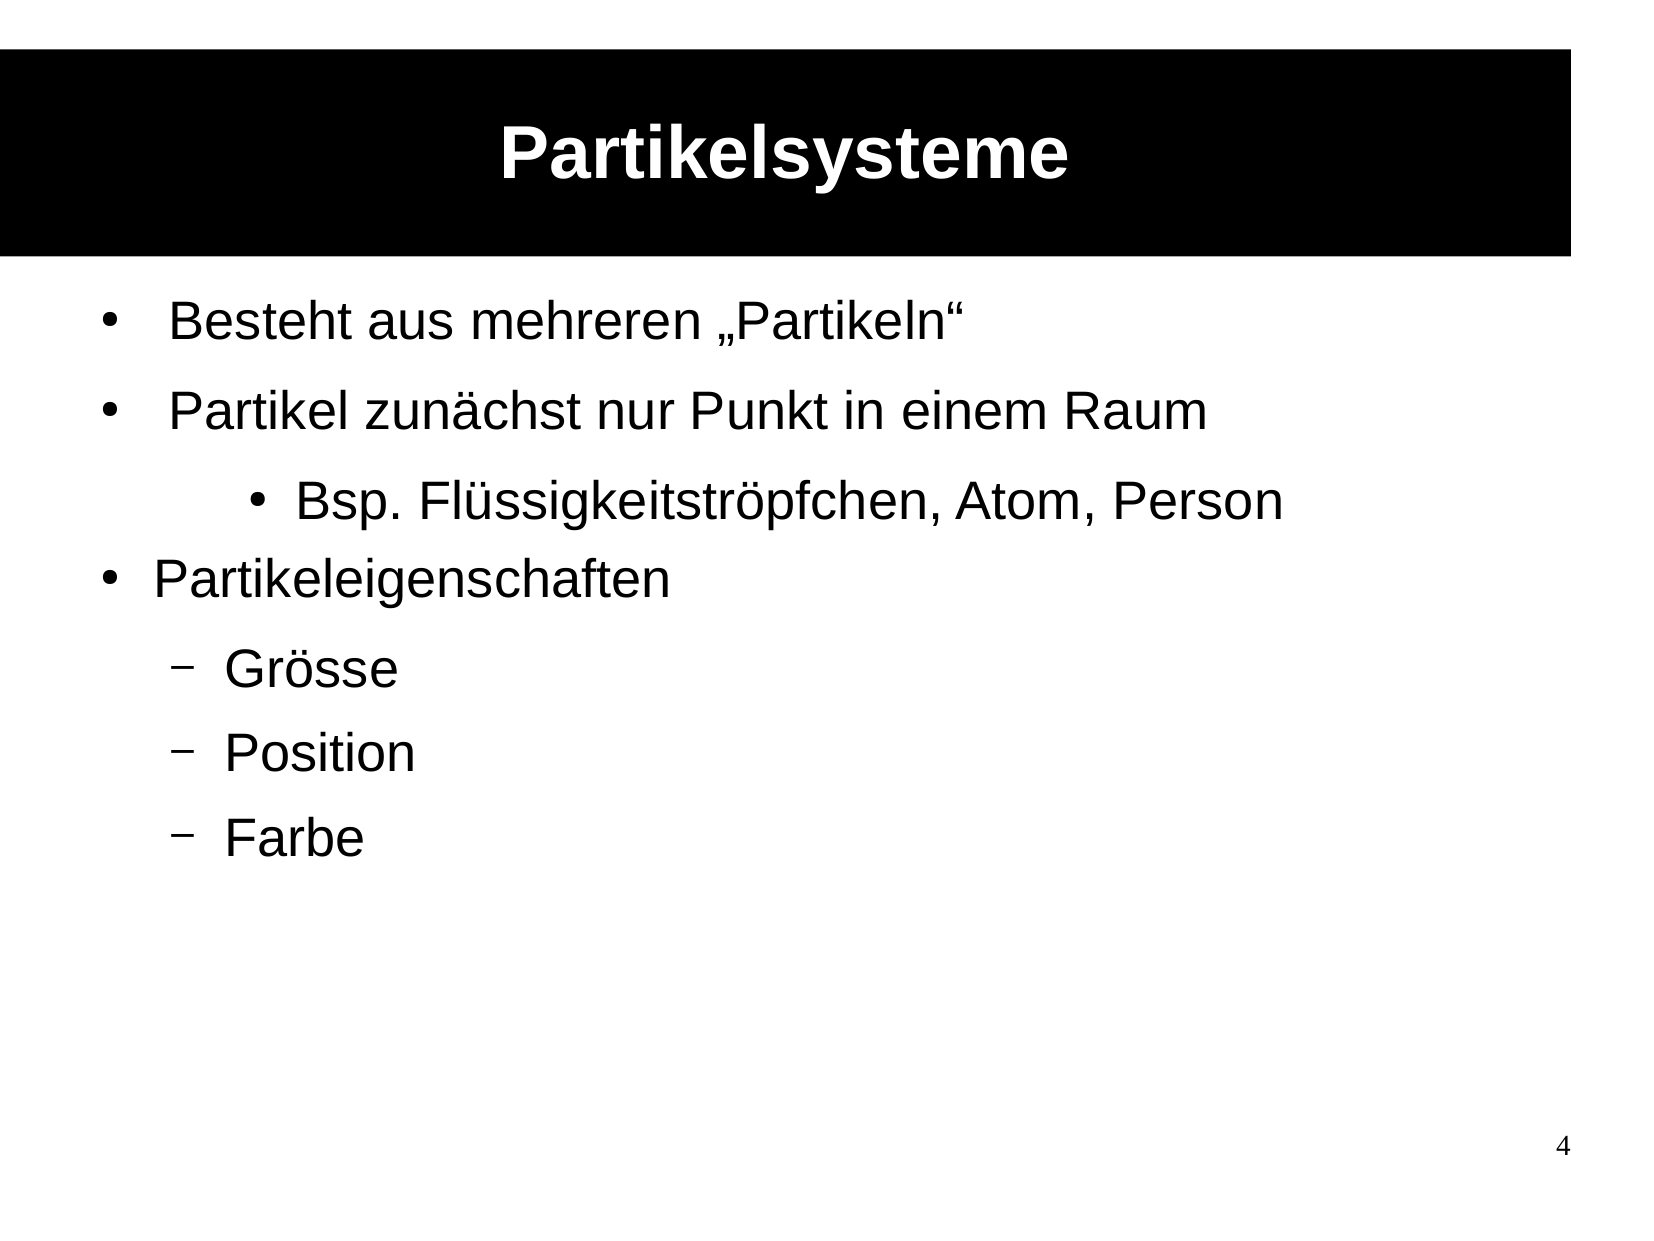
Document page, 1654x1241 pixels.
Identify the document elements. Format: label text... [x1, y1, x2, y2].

list Besteht aus mehreren „Partikeln“ Partikel zunächst nur Punkt in einem Raum Bsp. Flüssigkeitströpfchen, Atom, Person Partikeleigenschaften Grösse Position Farbe [82, 290, 1538, 1010]
title Partikelsysteme [0, 49, 1571, 257]
